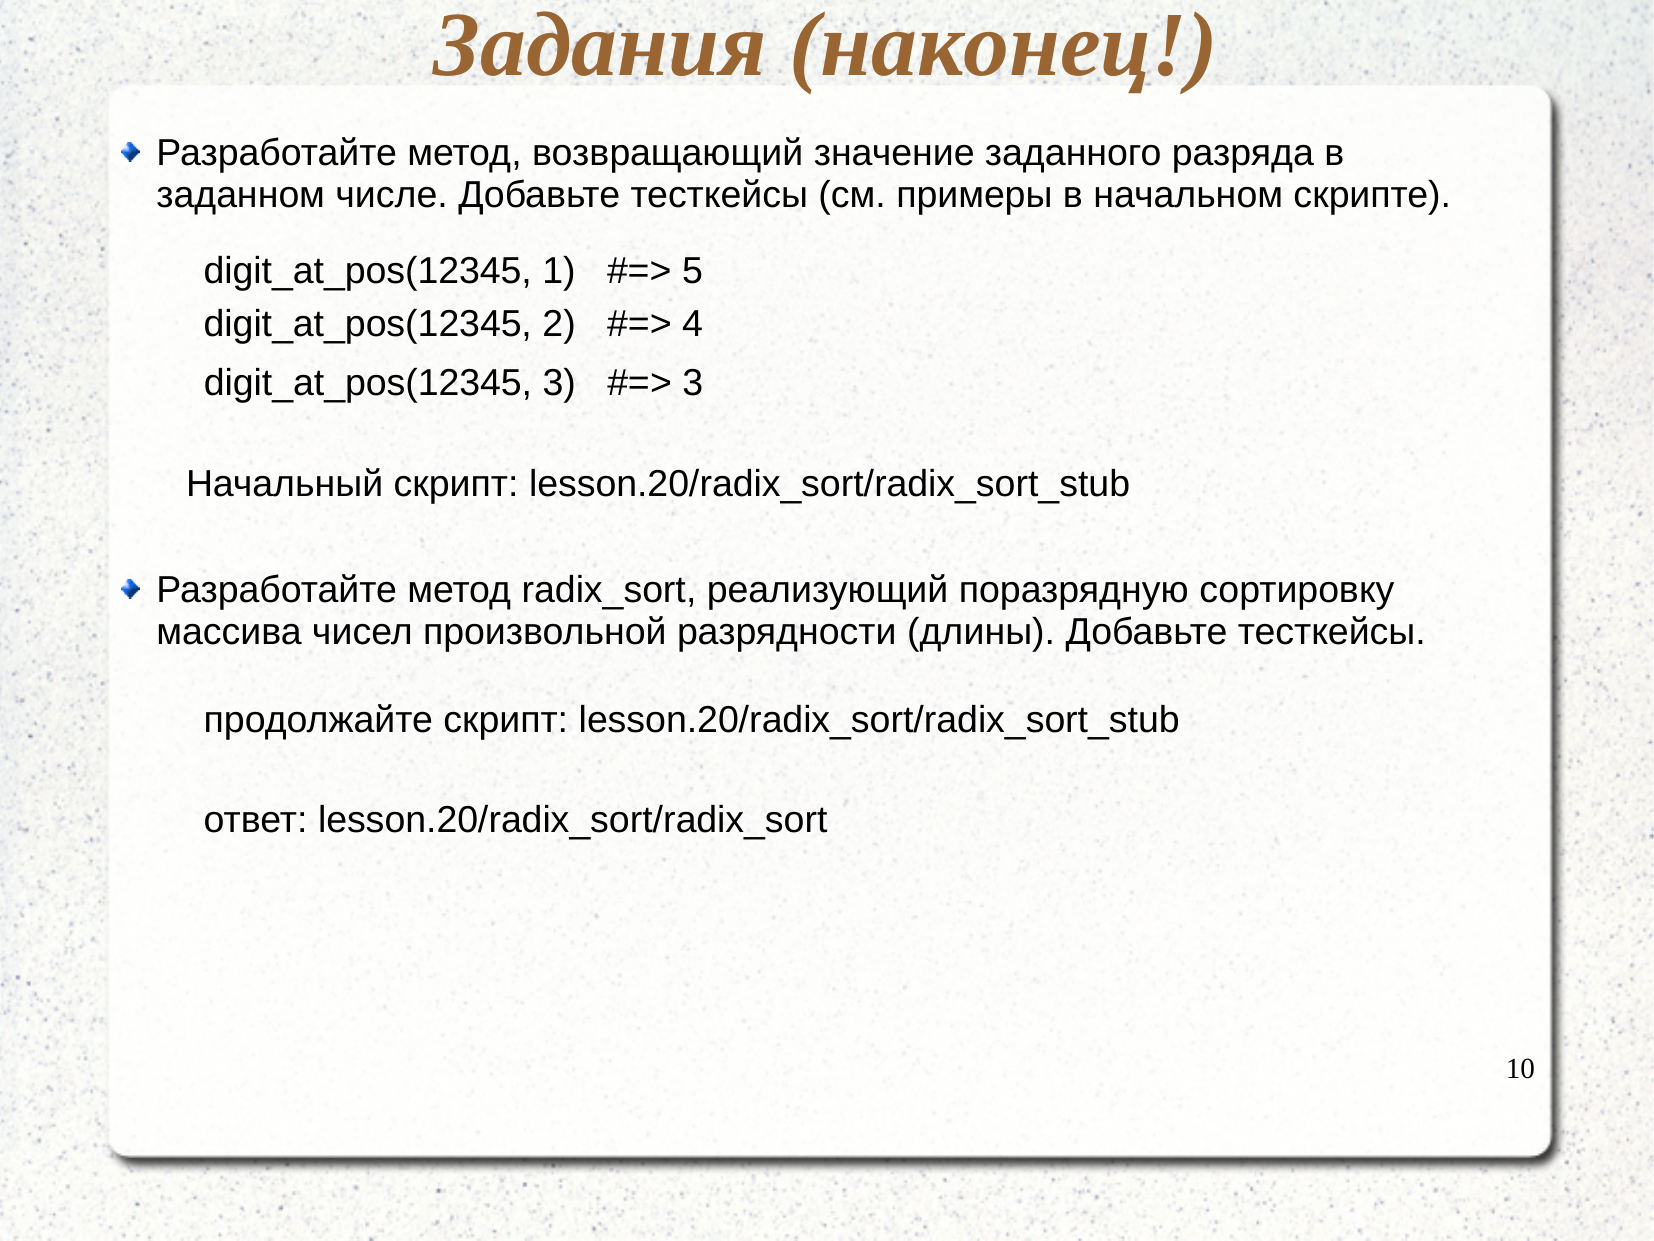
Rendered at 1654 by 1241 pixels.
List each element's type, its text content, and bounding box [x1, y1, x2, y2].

text_box digit_at_pos(12345, 1) #=> 5 [188, 242, 719, 299]
text_box Разработайте метод, возвращающий значение заданного разряда в заданном числе. Добавьте тесткейсы (см. примеры в начальном скрипте). [106, 124, 1512, 223]
text_box ответ: lesson.20/radix_sort/radix_sort [188, 791, 843, 849]
text_box Разработайте метод radix_sort, реализующий поразрядную сортировку массива чисел произвольной разрядности (длины). Добавьте тесткейсы. [106, 561, 1512, 660]
text_box digit_at_pos(12345, 3) #=> 3 [189, 354, 719, 412]
title Задания (наконец!) [11, 0, 1642, 96]
picture [0, 0, 1654, 1241]
text_box Начальный скрипт: lesson.20/radix_sort/radix_sort_stub [171, 454, 1145, 512]
text_box продолжайте скрипт: lesson.20/radix_sort/radix_sort_stub [189, 690, 1195, 748]
text_box digit_at_pos(12345, 2) #=> 4 [189, 295, 719, 353]
